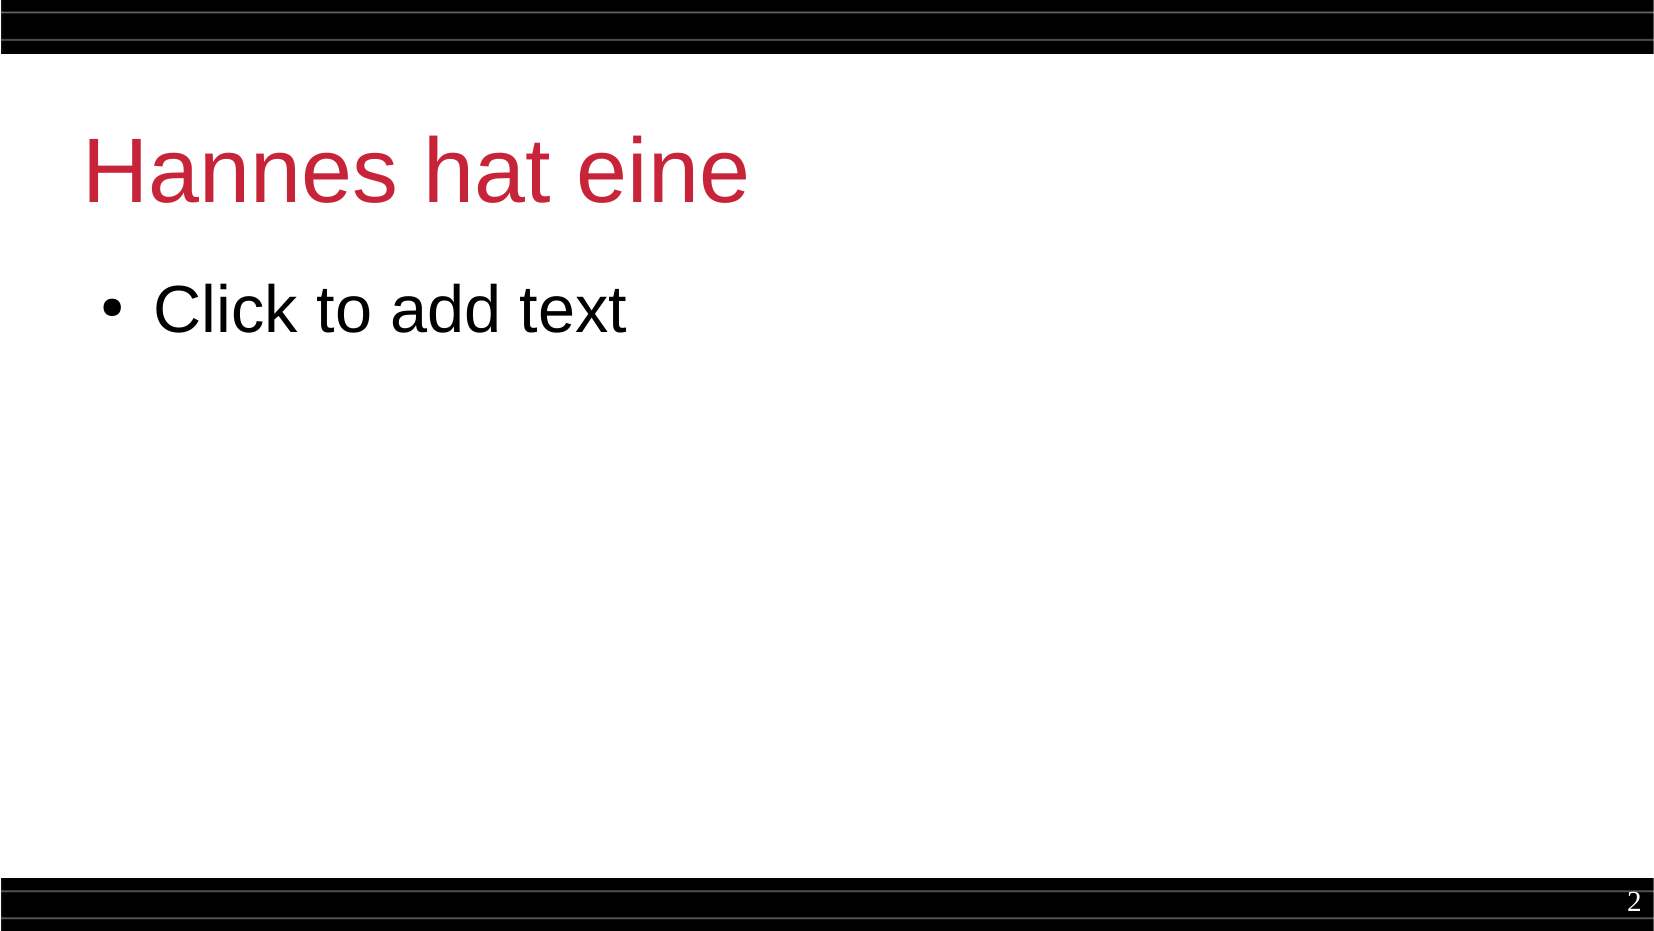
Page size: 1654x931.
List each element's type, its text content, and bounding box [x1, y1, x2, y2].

title Hannes hat eine [82, 92, 1571, 249]
picture [1, 878, 1654, 931]
picture [1, 0, 1654, 54]
list Click to add text [82, 271, 1571, 851]
